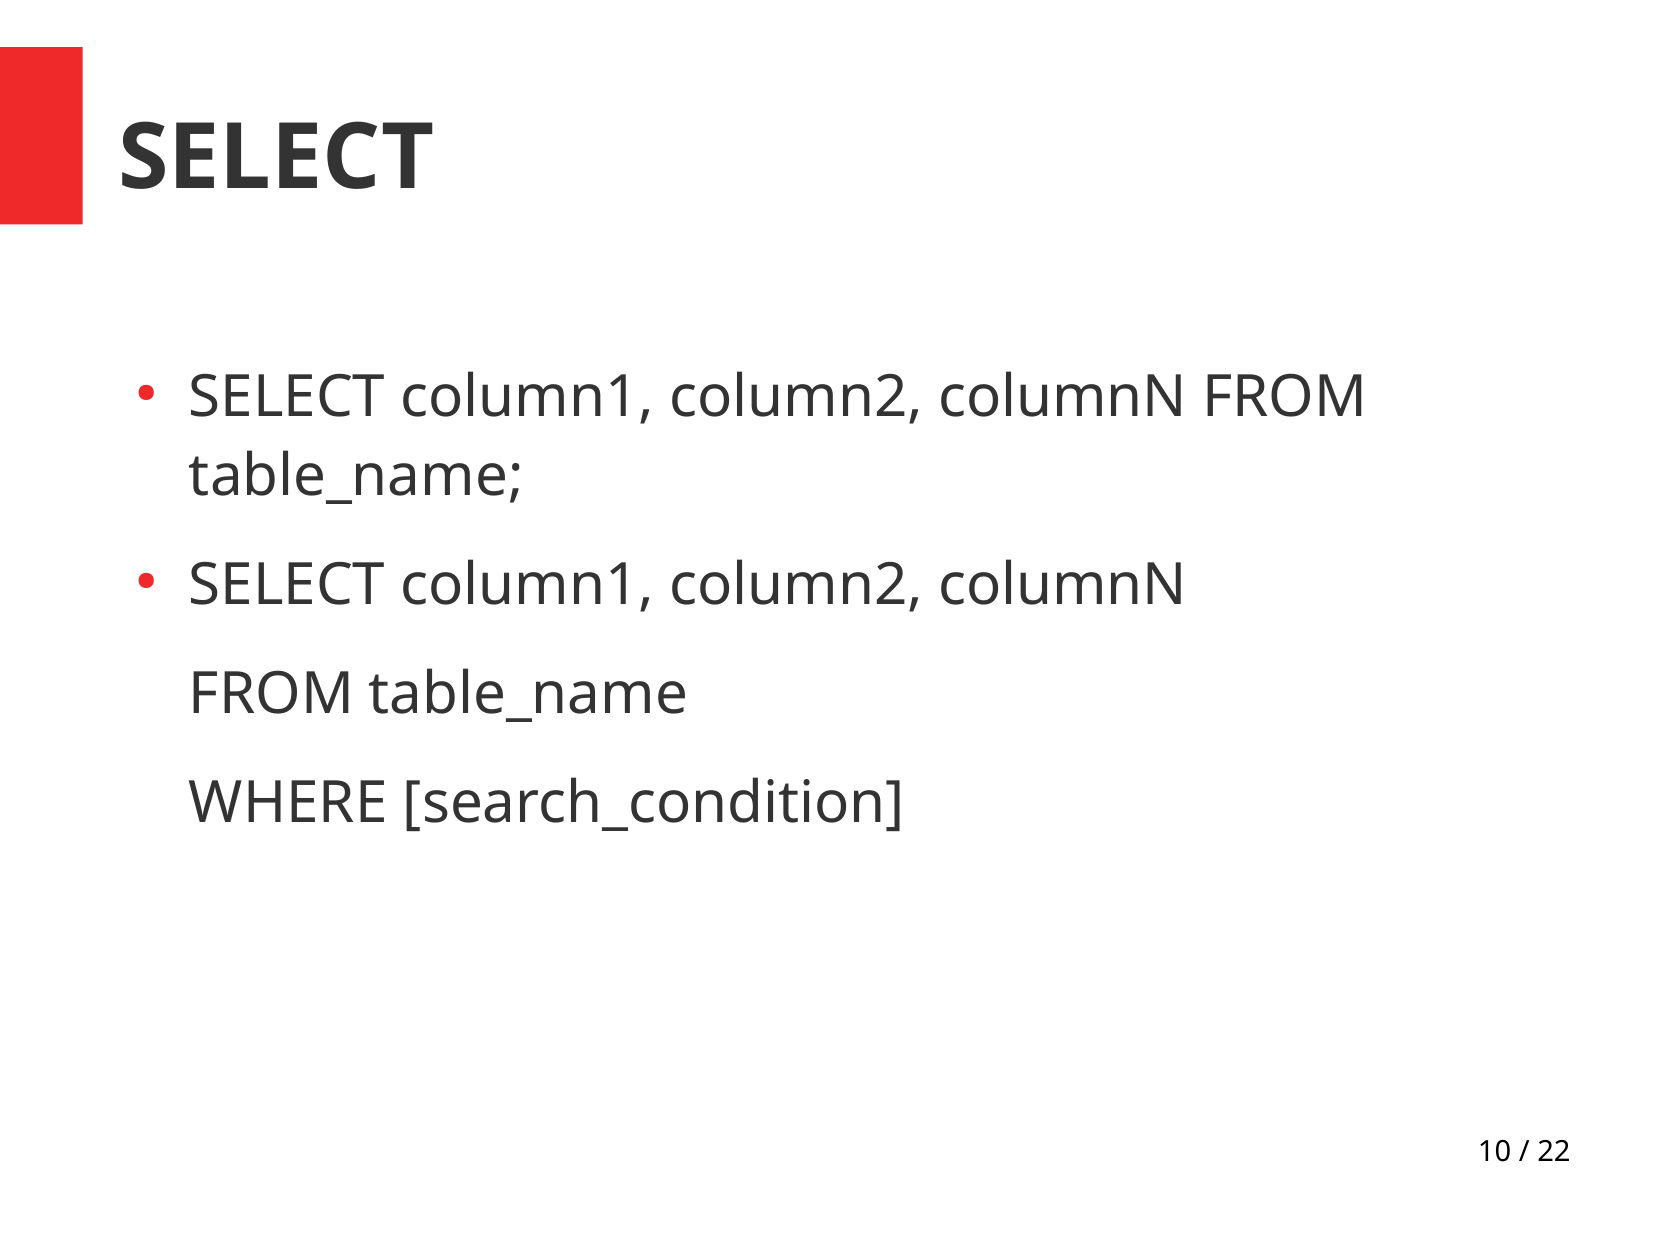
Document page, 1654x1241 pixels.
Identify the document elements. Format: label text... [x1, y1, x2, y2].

list SELECT column1, column2, columnN FROM table_name; SELECT column1, column2, columnN FROM table_name WHERE [search_condition] [118, 354, 1536, 1074]
title SELECT [118, 49, 1571, 257]
